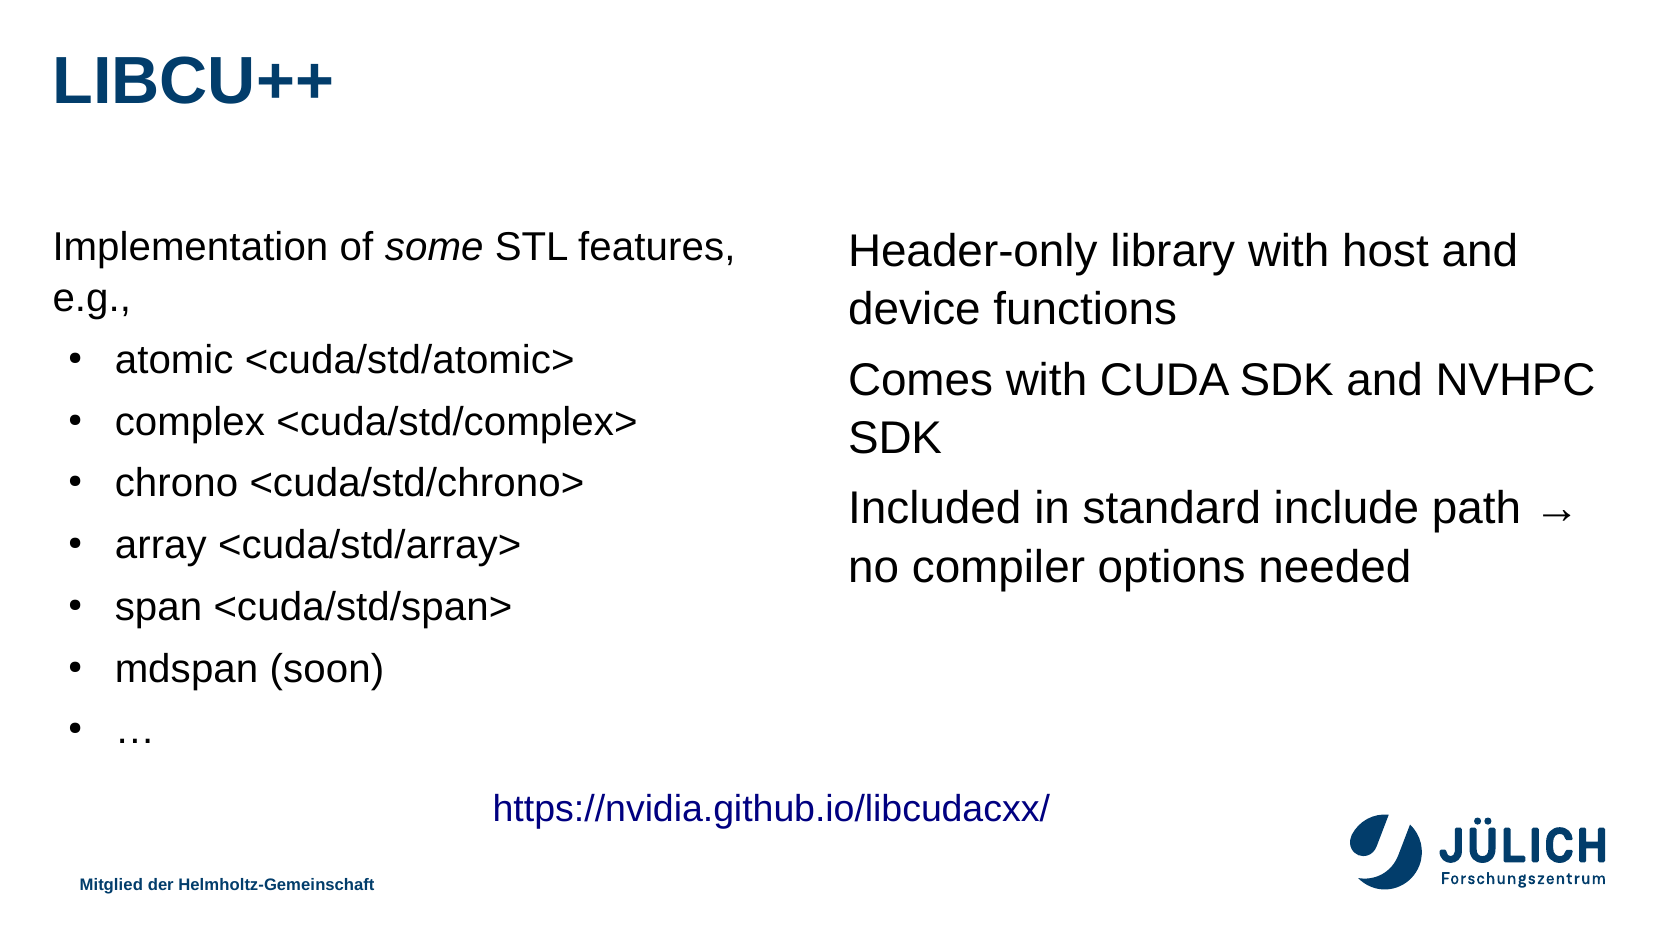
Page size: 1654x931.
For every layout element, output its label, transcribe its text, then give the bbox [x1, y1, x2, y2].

title libcu++ [52, 43, 1606, 194]
list Implementation of some STL features, e.g., atomic <cuda/std/atomic> complex <cuda/std/complex> chrono <cuda/std/chrono> array <cuda/std/array> span <cuda/std/span> mdspan (soon) … [52, 217, 811, 757]
list Header-only library with host and device functions Comes with CUDA SDK and NVHPC SDK Included in standard include path → no compiler options needed [848, 217, 1606, 757]
text_box https://nvidia.github.io/libcudacxx/ [462, 780, 1081, 837]
